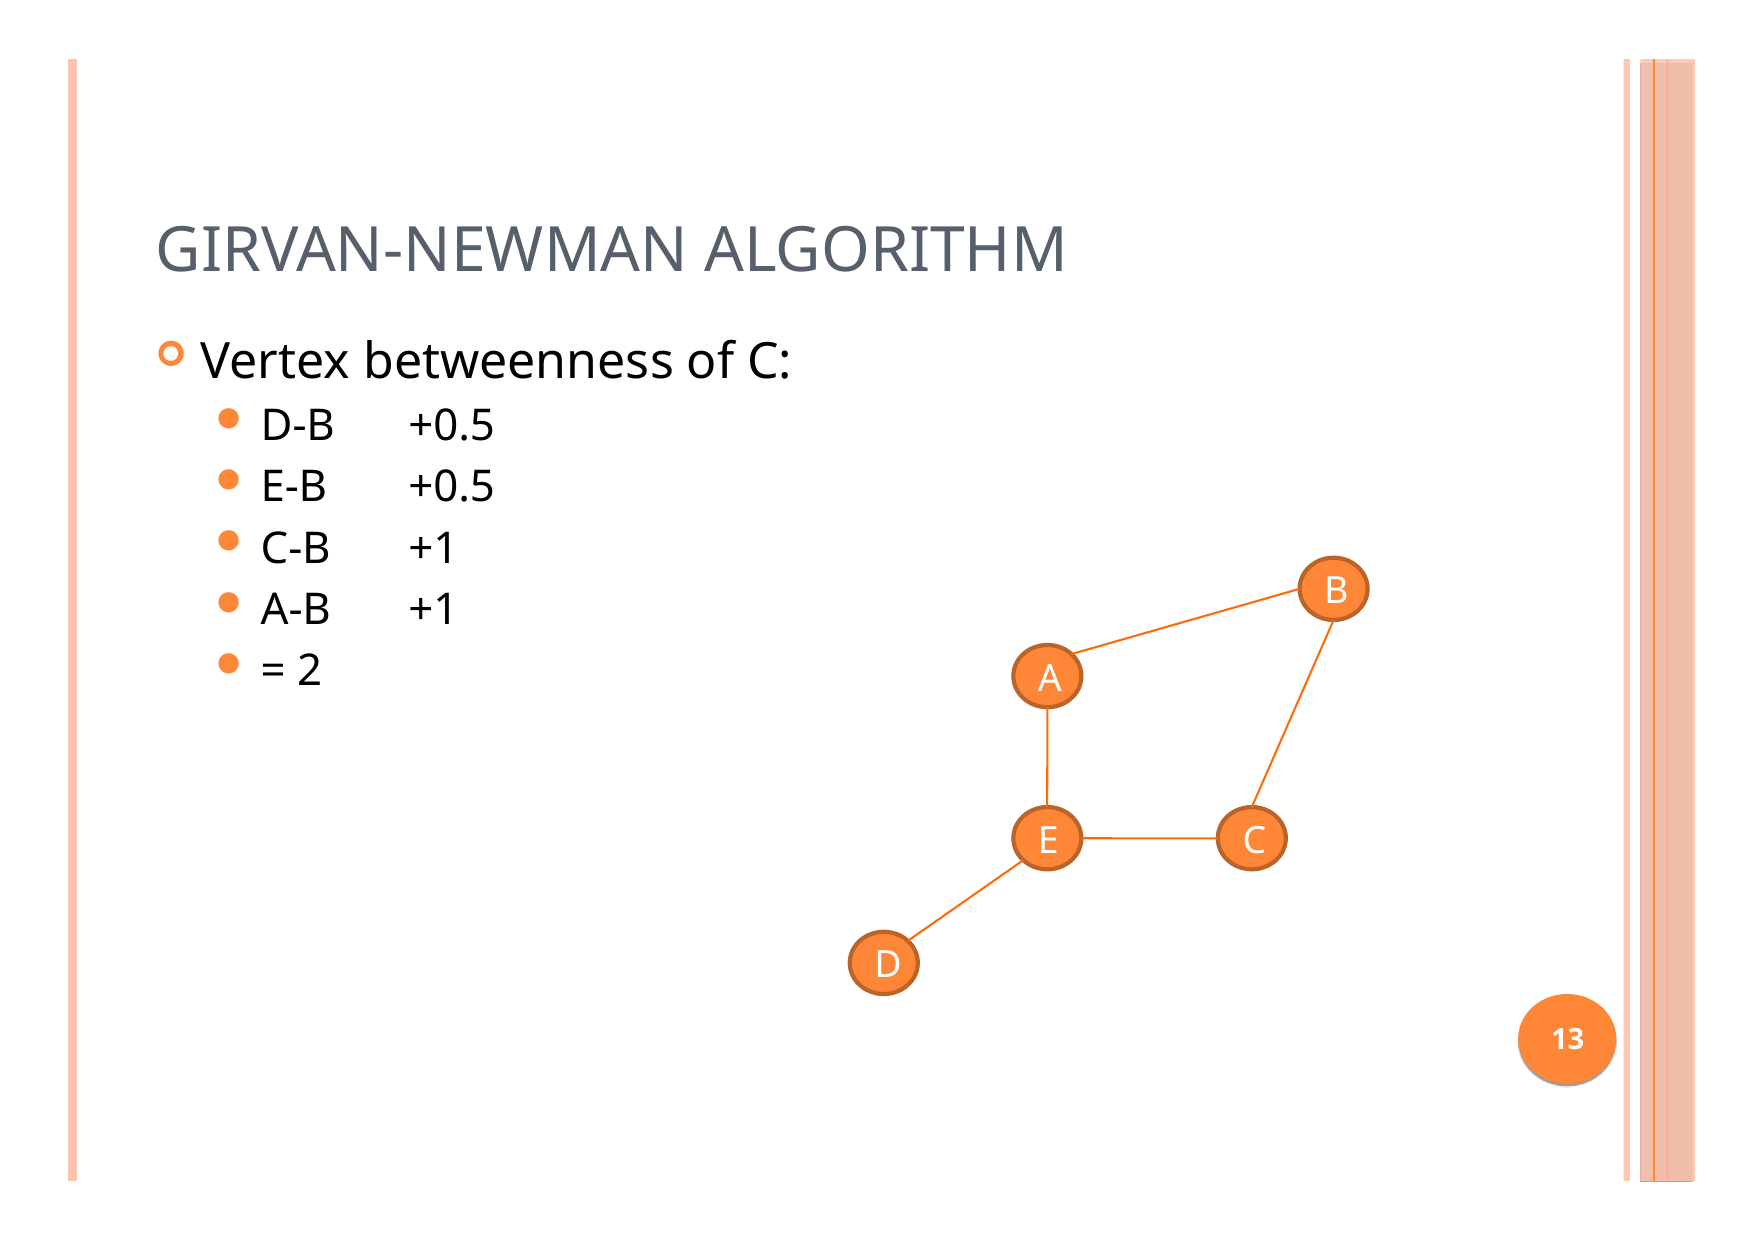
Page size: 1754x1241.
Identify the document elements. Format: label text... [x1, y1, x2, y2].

text_box E [1013, 807, 1082, 870]
title Girvan-Newman Algorithm [140, 103, 1477, 291]
text_box D [849, 931, 918, 995]
slide_number <number> [1513, 997, 1623, 1083]
text_box B [1299, 557, 1368, 620]
footer [1563, 438, 1629, 963]
text_box C [1217, 807, 1286, 870]
list Vertex betweenness of C: D-B +0.5 E-B +0.5 C-B +1 A-B +1 = 2 [140, 320, 1477, 1119]
text_box A [1013, 644, 1082, 708]
